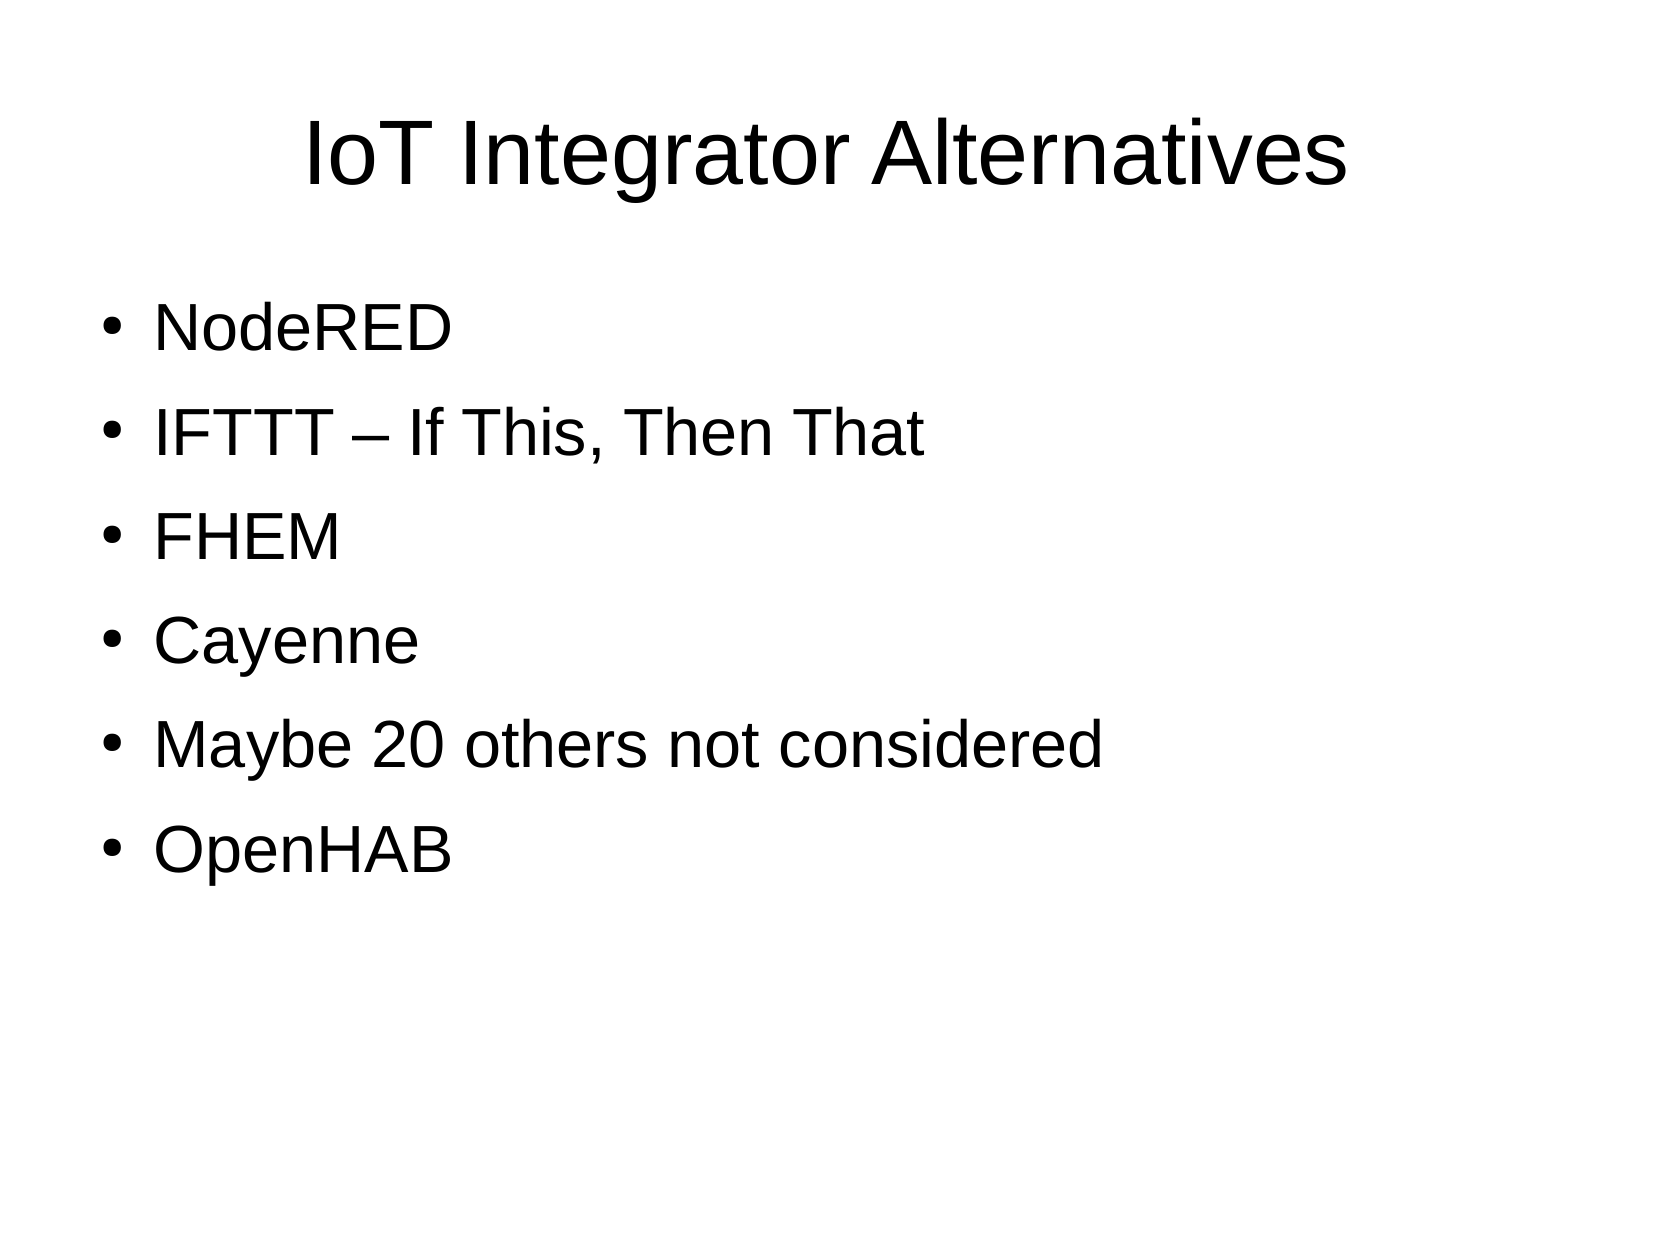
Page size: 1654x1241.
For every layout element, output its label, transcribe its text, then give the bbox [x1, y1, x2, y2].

list NodeRED IFTTT – If This, Then That FHEM Cayenne Maybe 20 others not considered OpenHAB [82, 290, 1571, 1010]
title IoT Integrator Alternatives [82, 49, 1571, 257]
